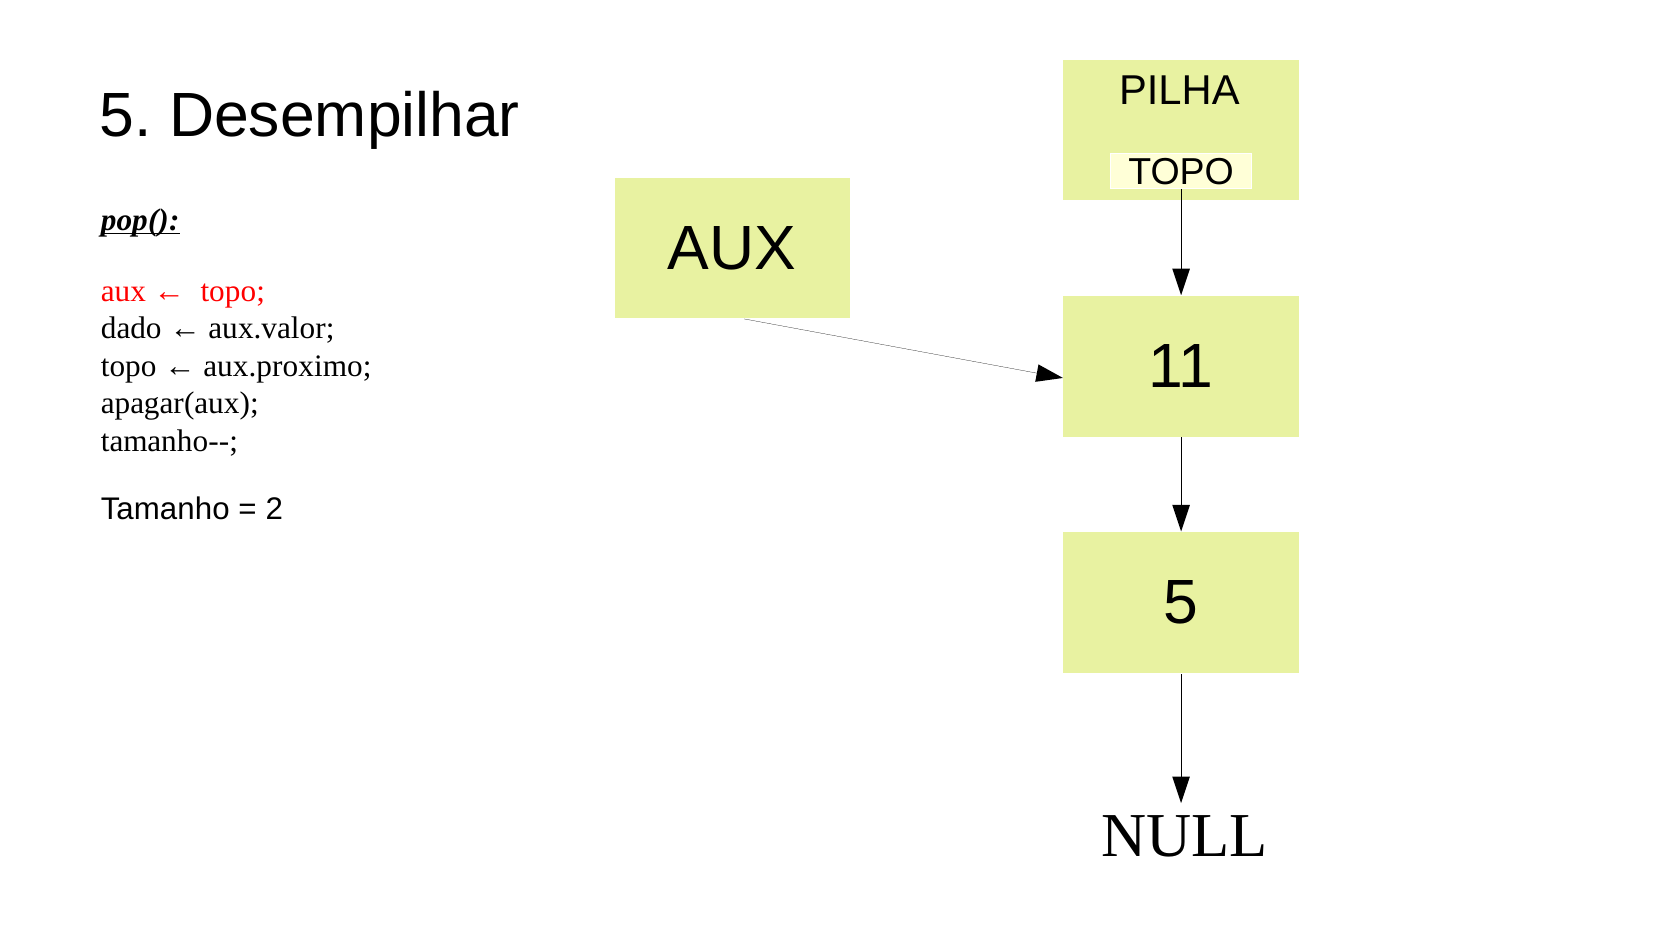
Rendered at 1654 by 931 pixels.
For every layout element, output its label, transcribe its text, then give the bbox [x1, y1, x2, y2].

text_box AUX [614, 177, 851, 319]
text_box PILHA [1104, 59, 1258, 121]
text_box 5 [1062, 531, 1300, 674]
text_box NULL [1086, 793, 1288, 875]
text_box [1062, 59, 1300, 201]
text_box 11 [1062, 295, 1300, 438]
text_box TOPO [1110, 153, 1252, 189]
title 5. Desempilhar [82, 37, 1571, 193]
text_box pop(): aux ← topo; dado ← aux.valor; topo ← aux.proximo; apagar(aux); tamanho--; [85, 191, 508, 503]
text_box Tamanho = 2 [86, 503, 301, 534]
